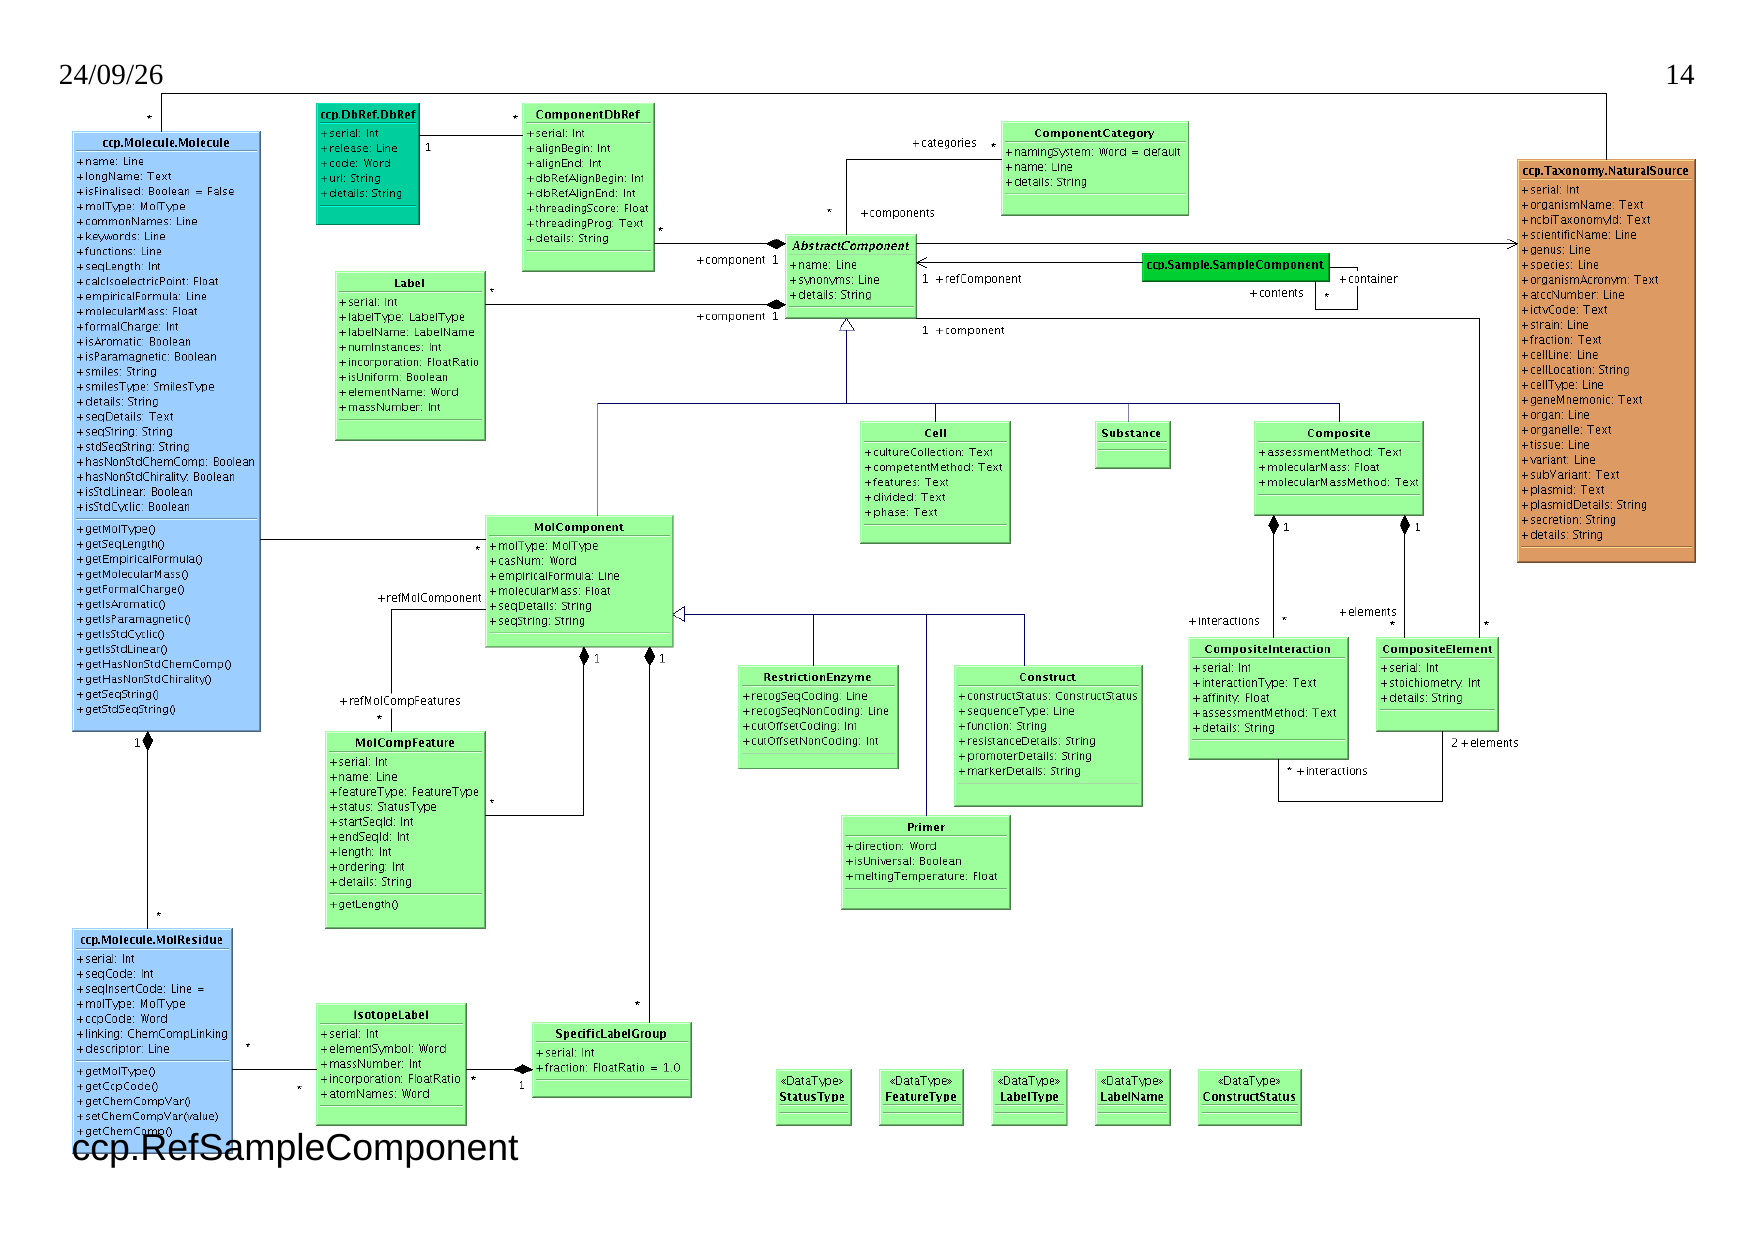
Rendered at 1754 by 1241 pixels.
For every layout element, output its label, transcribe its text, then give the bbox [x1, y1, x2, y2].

text_box ccp.RefSampleComponent [56, 1119, 453, 1182]
picture [67, 88, 1704, 1162]
